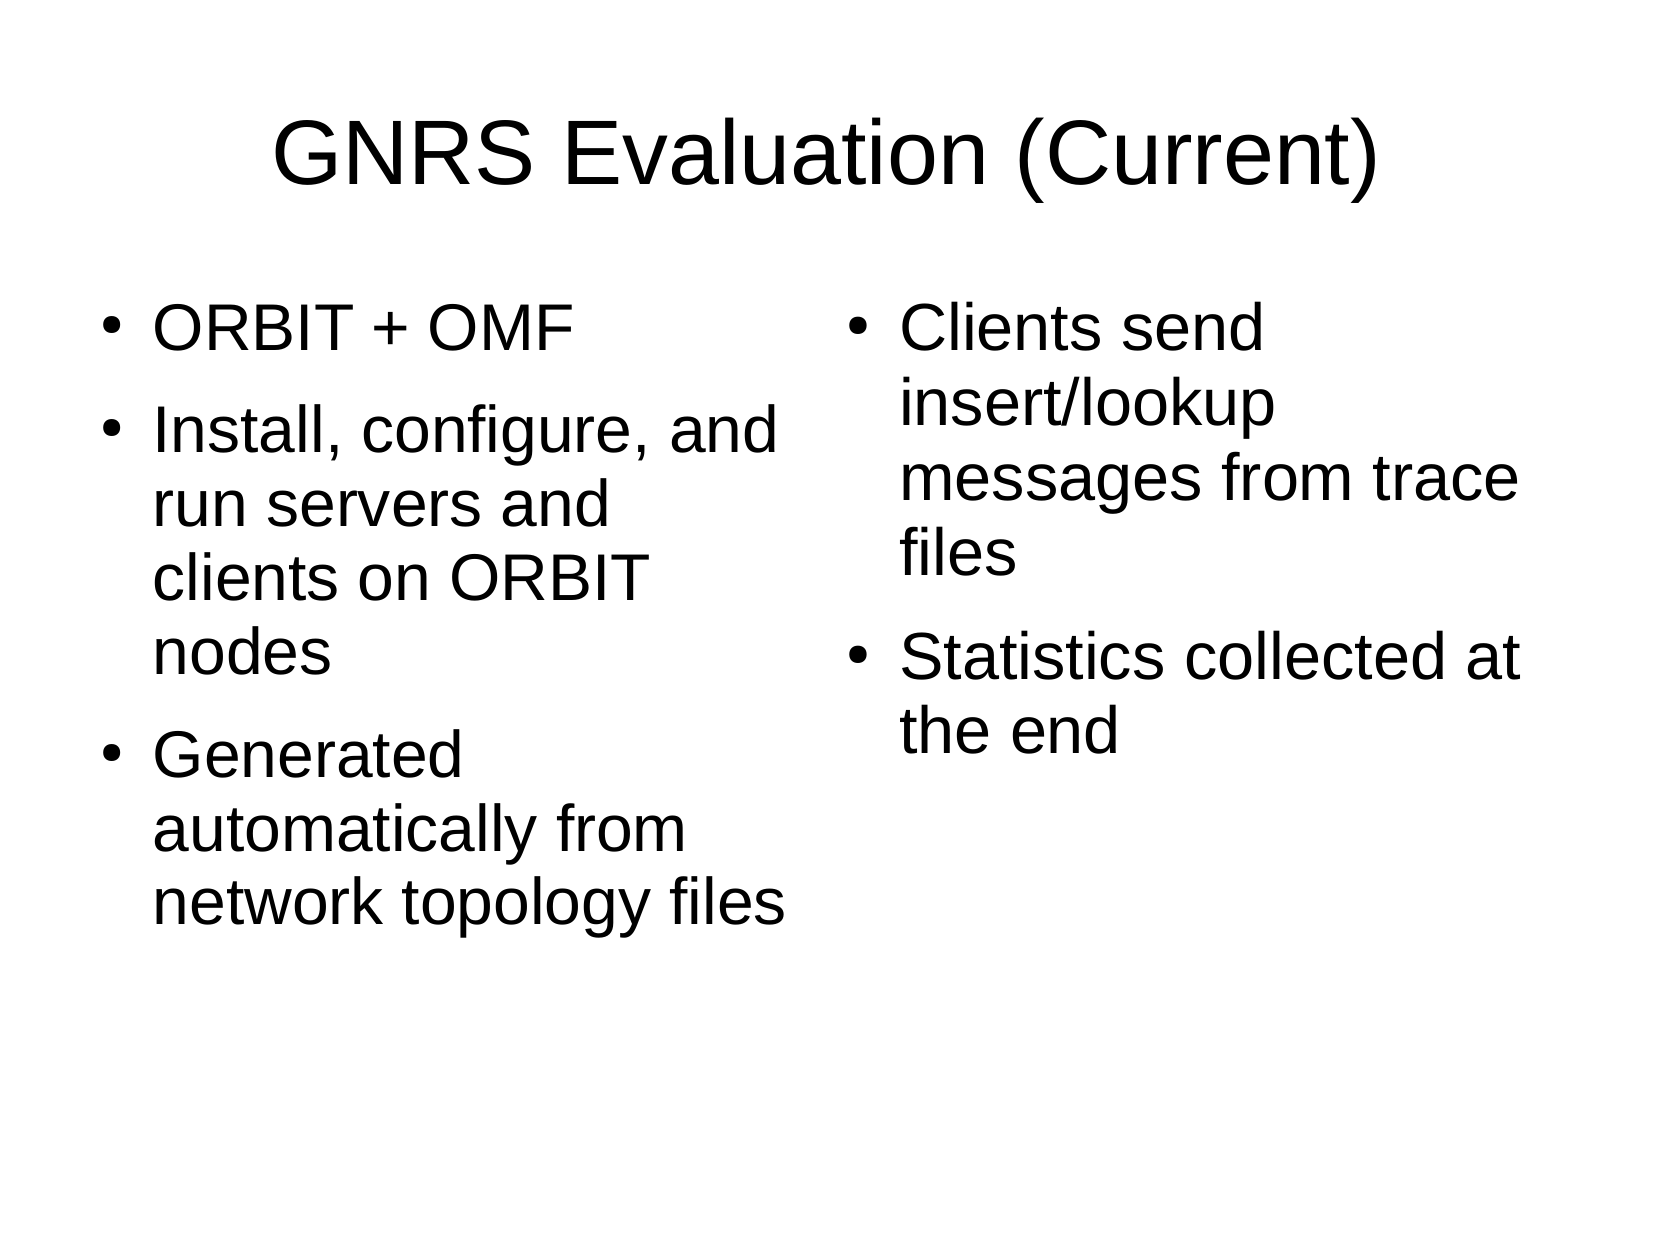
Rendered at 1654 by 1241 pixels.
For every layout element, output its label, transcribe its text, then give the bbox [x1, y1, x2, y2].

title GNRS Evaluation (Current) [82, 49, 1571, 257]
list ORBIT + OMF Install, configure, and run servers and clients on ORBIT nodes Generated automatically from network topology files [82, 290, 793, 1010]
list Clients send insert/lookup messages from trace files Statistics collected at the end [828, 290, 1539, 1010]
